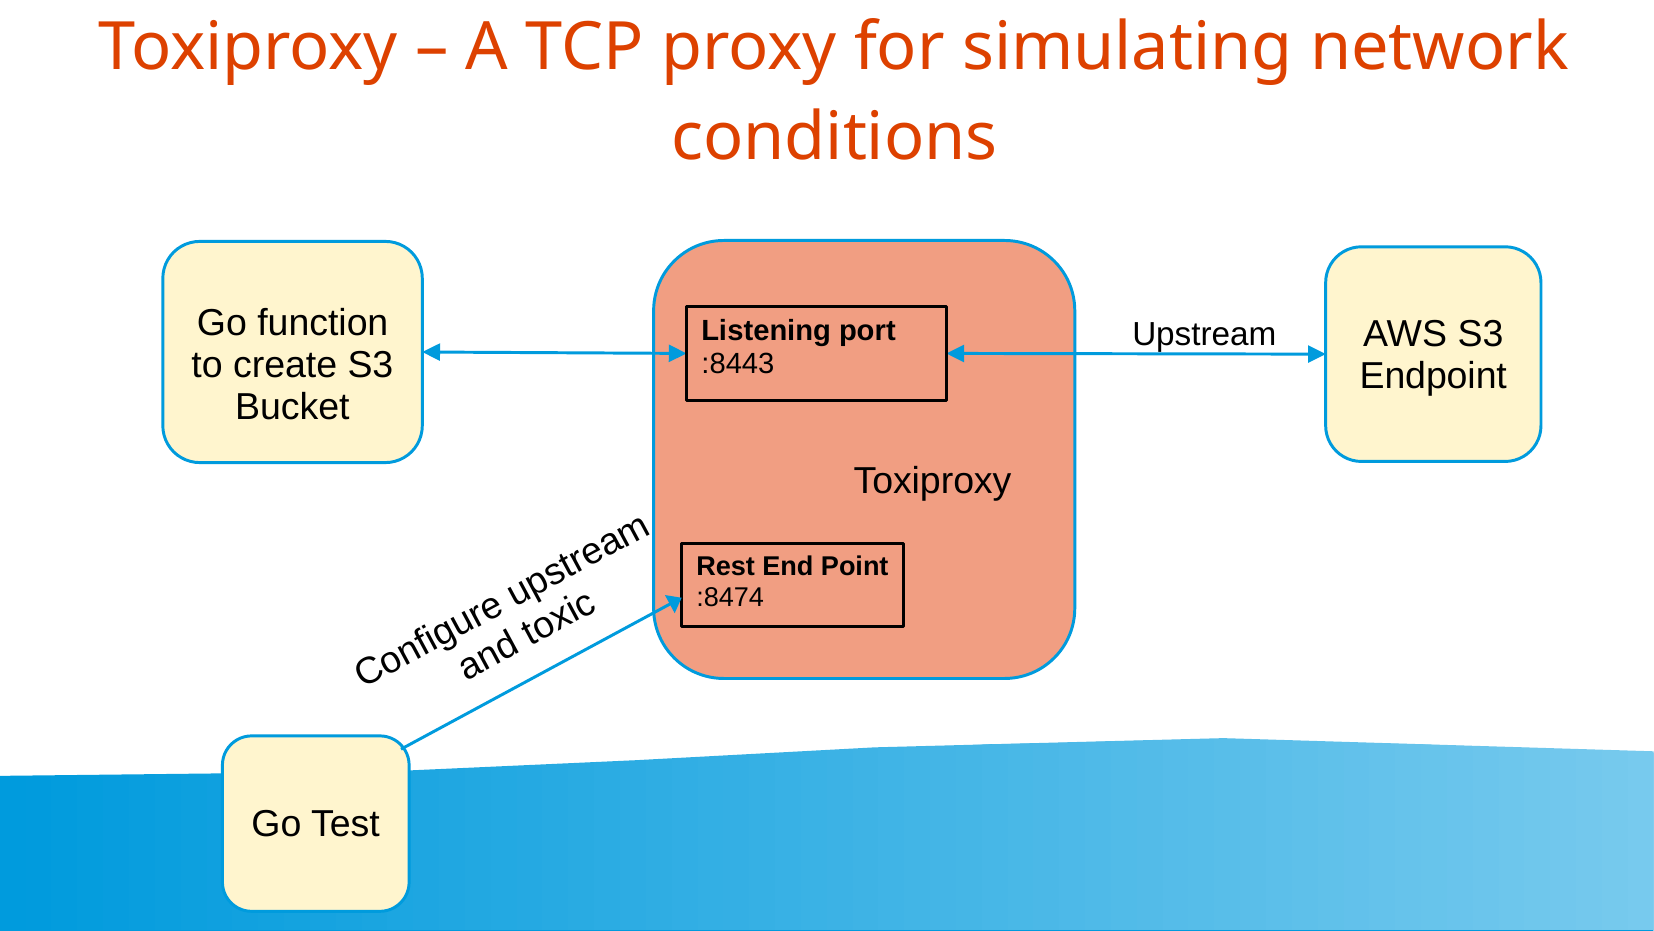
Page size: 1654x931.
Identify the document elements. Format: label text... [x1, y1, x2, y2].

title Toxiproxy – A TCP proxy for simulating network conditions [96, 0, 1573, 178]
text_box Go function to create S3 Bucket [162, 241, 423, 463]
text_box Listening port :8443 [686, 306, 947, 401]
text_box Toxiproxy [653, 240, 1075, 352]
text_box Rest End Point :8474 [681, 543, 904, 627]
text_box Toxiproxy [653, 355, 1075, 679]
text_box Go Test [222, 735, 410, 912]
text_box AWS S3 Endpoint [1325, 246, 1541, 462]
